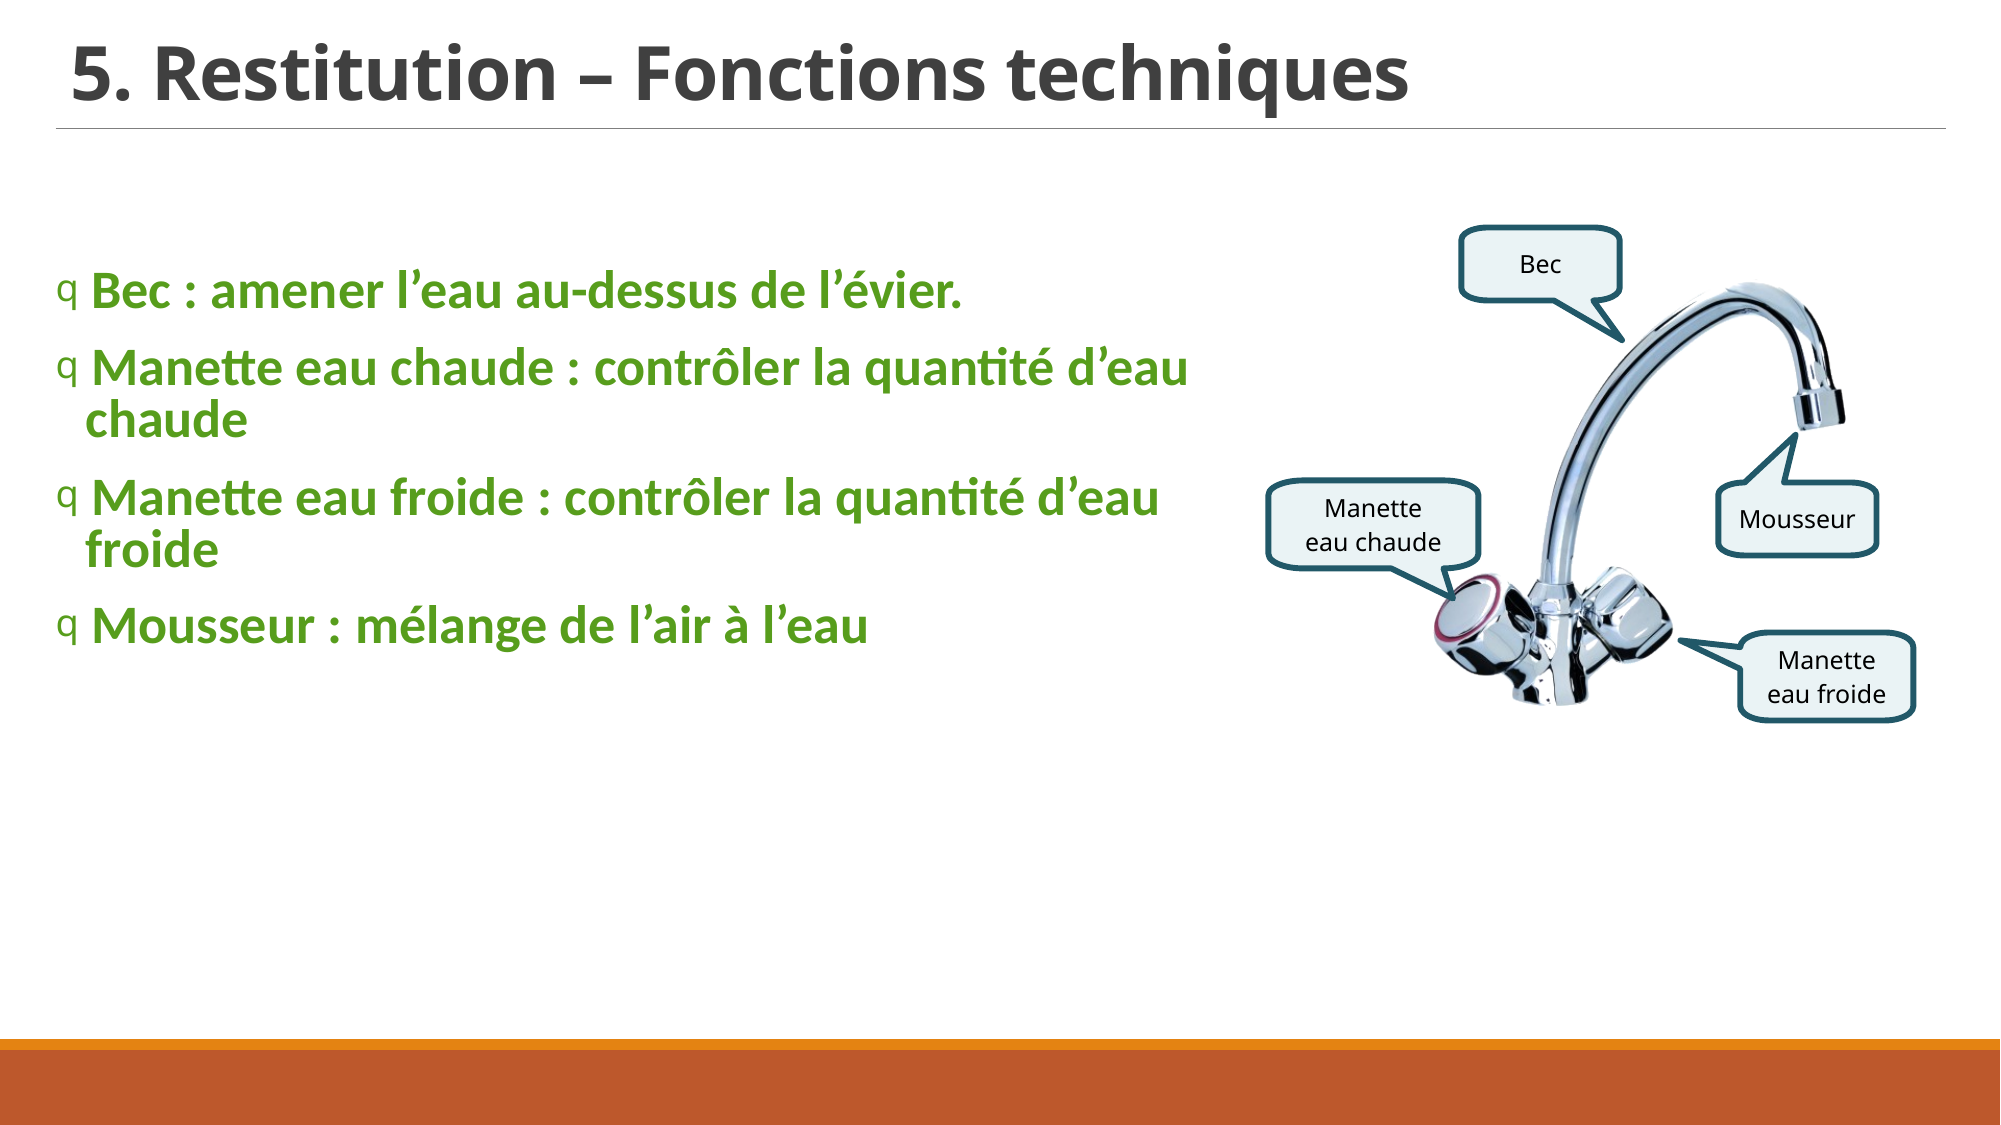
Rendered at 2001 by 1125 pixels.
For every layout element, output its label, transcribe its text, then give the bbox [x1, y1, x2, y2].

list Bec : amener l’eau au-dessus de l’évier. Manette eau chaude : contrôler la quantité d’eau chaude Manette eau froide : contrôler la quantité d’eau froide Mousseur : mélange de l’air à l’eau [55, 259, 1241, 993]
picture [1433, 279, 1846, 706]
text_box Manette eau chaude [1268, 480, 1479, 599]
title 5. Restitution – Fonctions techniques [55, 0, 1949, 124]
text_box Manette eau froide [1680, 632, 1914, 721]
text_box Mousseur [1718, 434, 1877, 556]
text_box Bec [1461, 227, 1623, 341]
